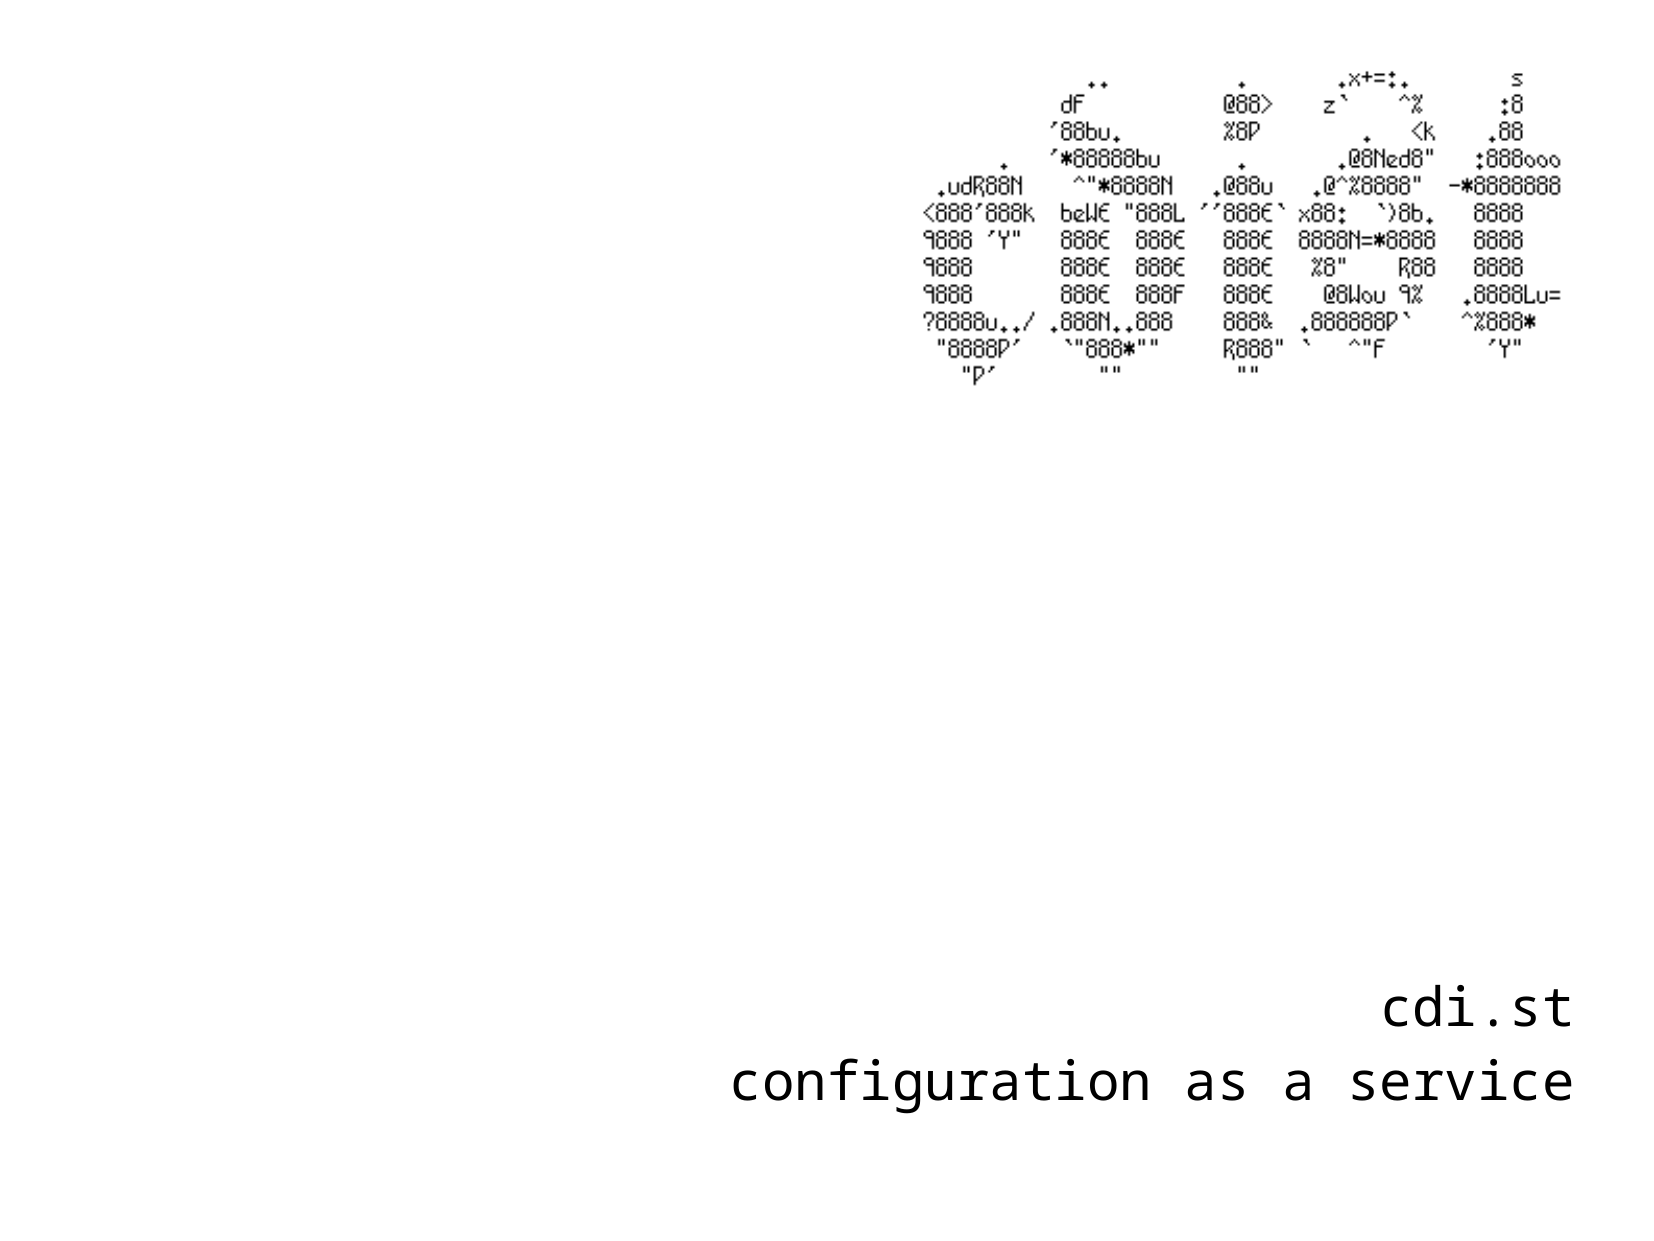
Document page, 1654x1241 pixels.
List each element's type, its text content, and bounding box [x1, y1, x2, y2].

picture [920, 49, 1571, 396]
subtitle cdi.st configuration as a service [119, 914, 1575, 1170]
